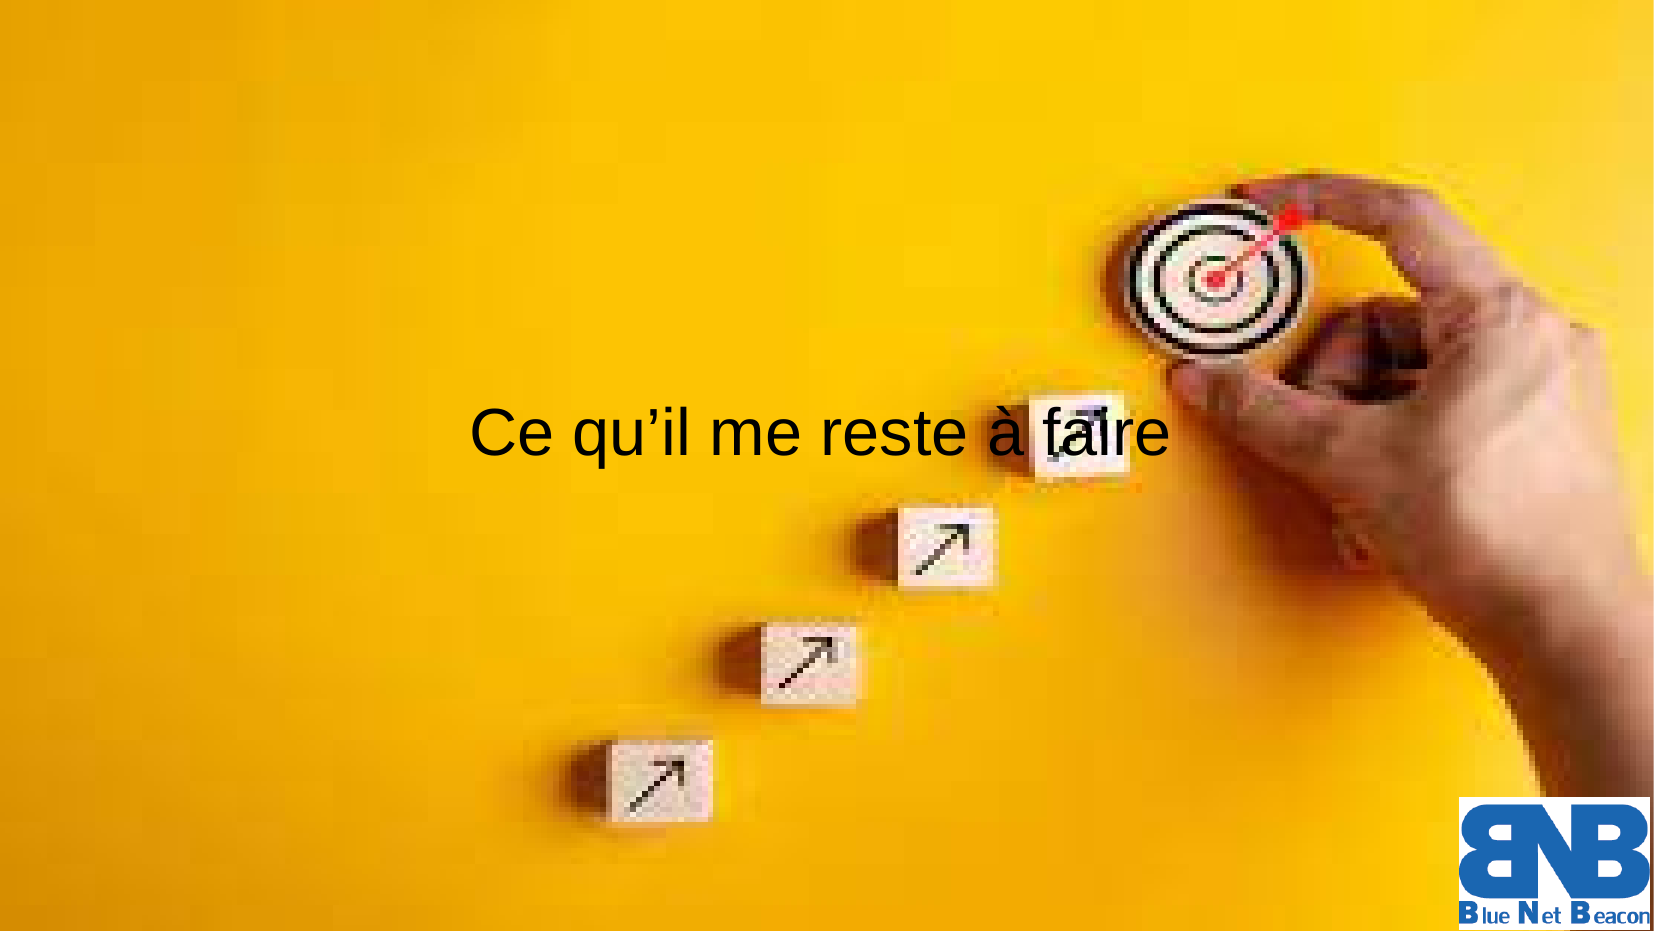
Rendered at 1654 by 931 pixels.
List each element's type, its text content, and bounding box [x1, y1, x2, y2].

title Ce qu’il me reste à faire [76, 354, 1565, 510]
picture [0, 0, 1654, 931]
